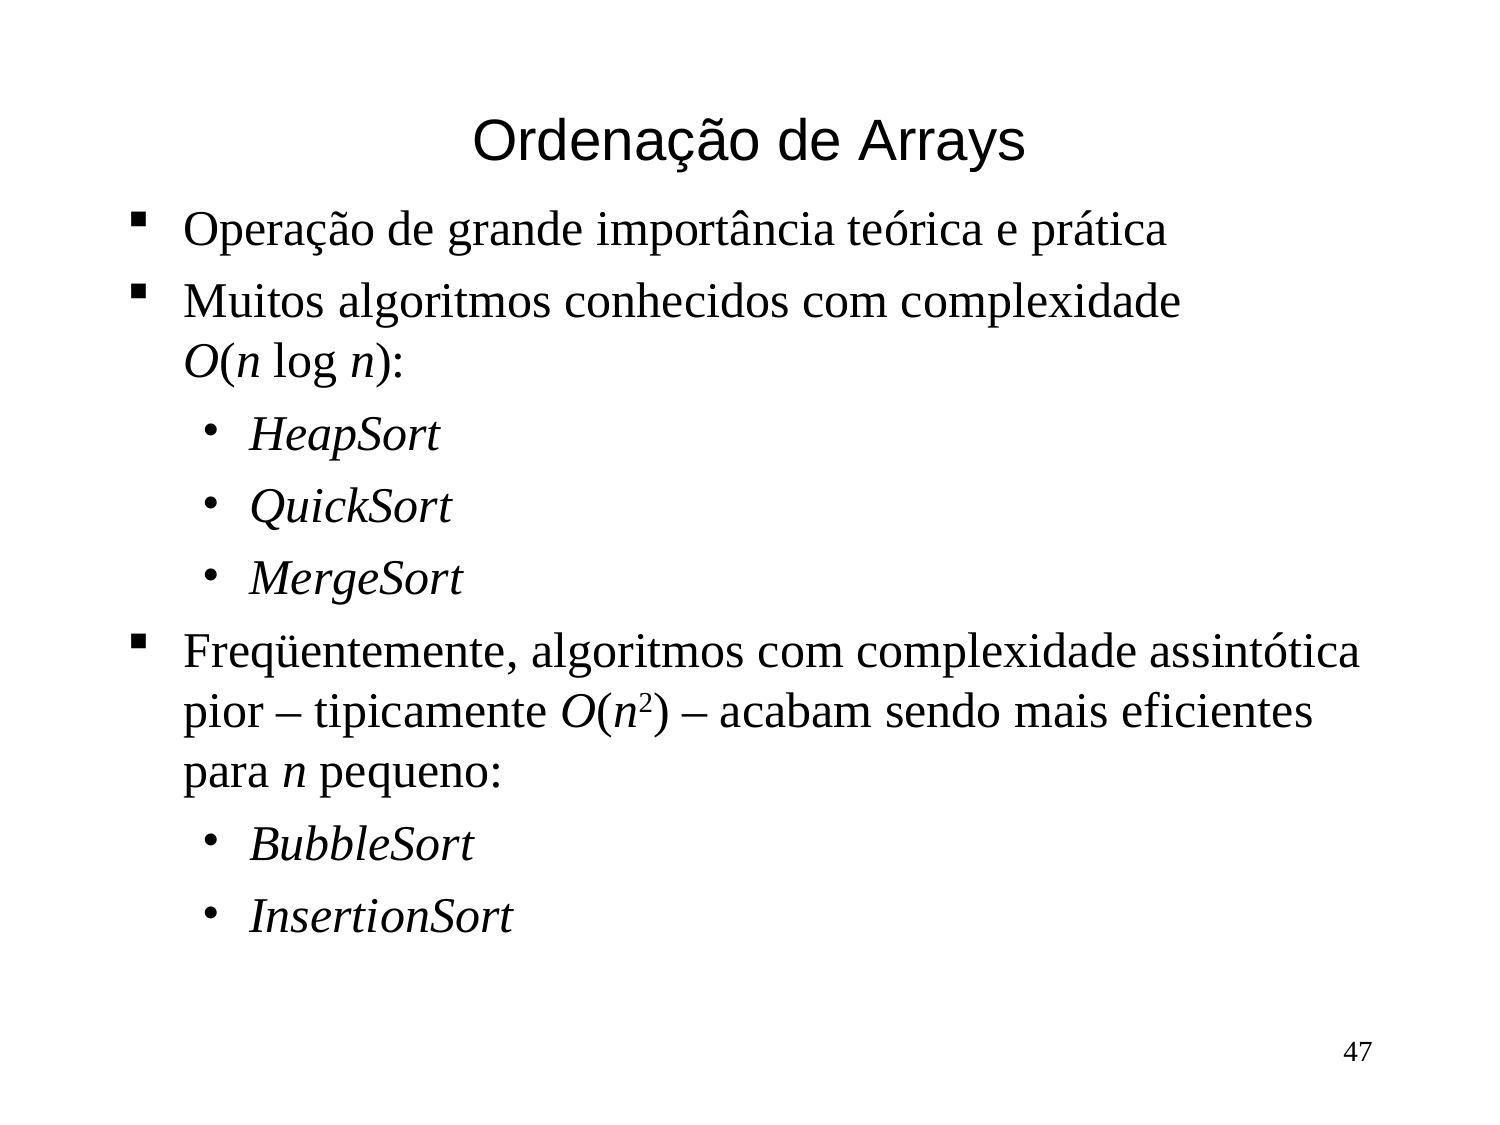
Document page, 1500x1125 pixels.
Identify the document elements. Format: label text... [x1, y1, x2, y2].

list Operação de grande importância teórica e prática Muitos algoritmos conhecidos com complexidade O(n log n): HeapSort QuickSort MergeSort Freqüentemente, algoritmos com complexidade assintótica pior – tipicamente O(n2) – acabam sendo mais eficientes para n pequeno: BubbleSort InsertionSort [112, 187, 1388, 1000]
title Ordenação de Arrays [112, 99, 1388, 175]
